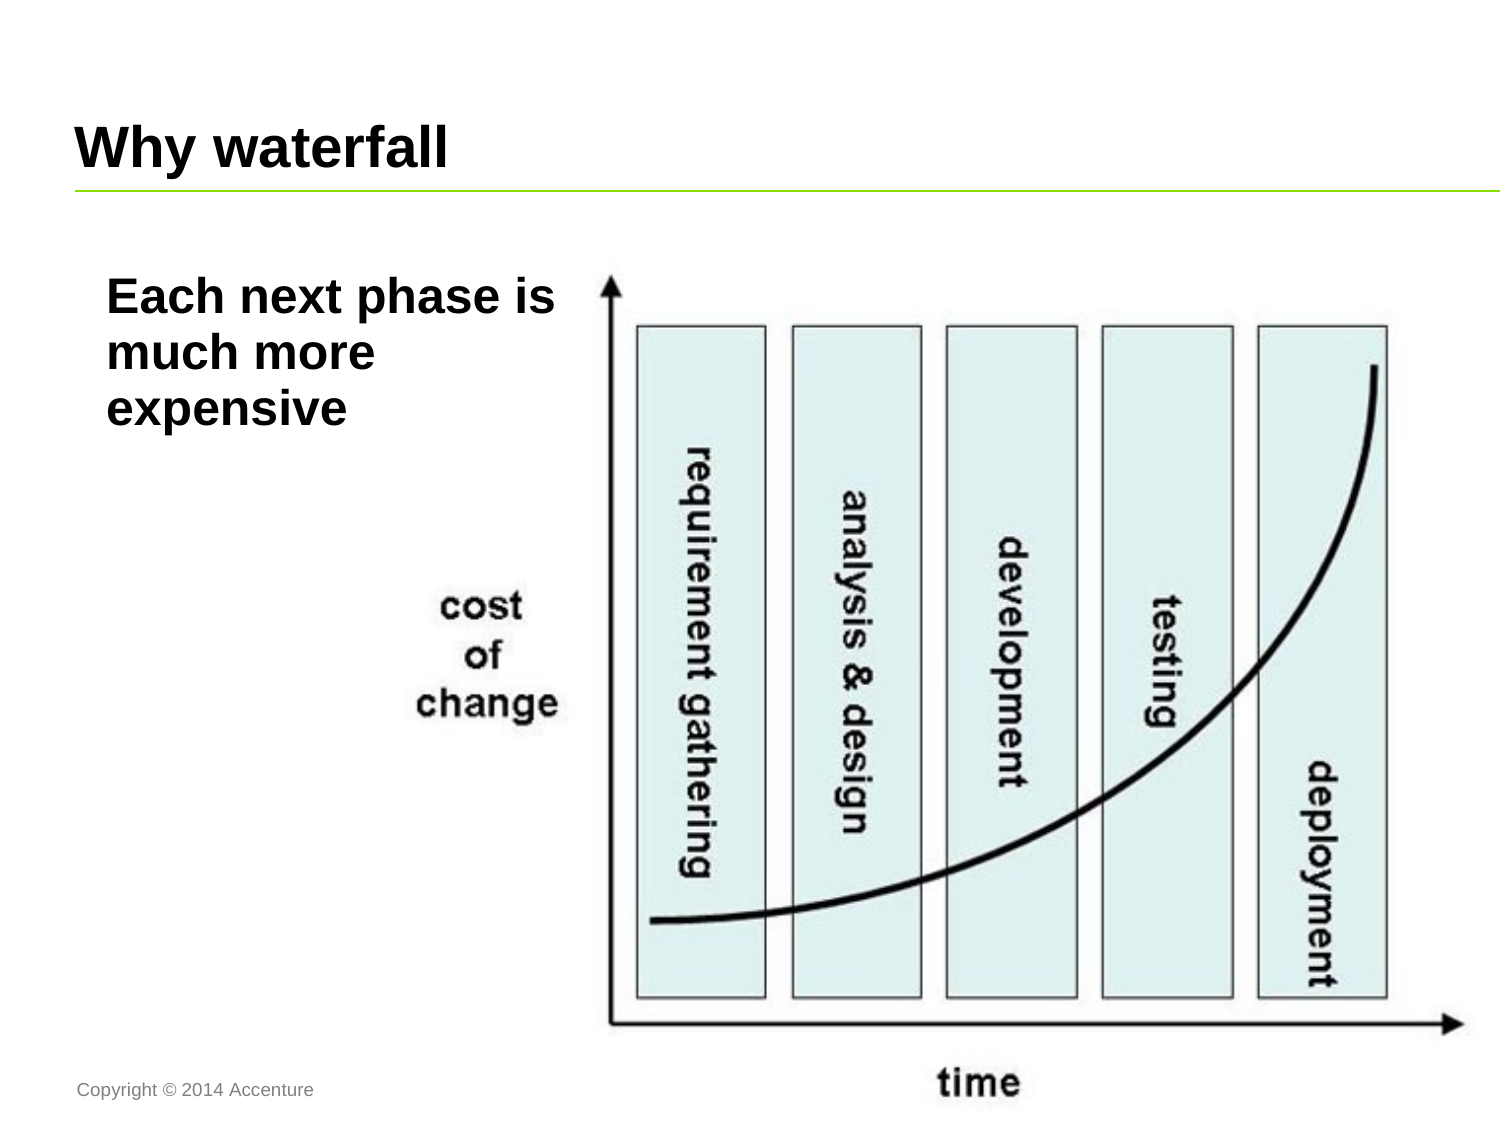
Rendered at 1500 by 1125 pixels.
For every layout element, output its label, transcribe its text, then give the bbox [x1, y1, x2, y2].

list Each next phase is much more expensive [35, 268, 579, 922]
title Why waterfall [74, 82, 1500, 212]
picture [404, 247, 1489, 1119]
